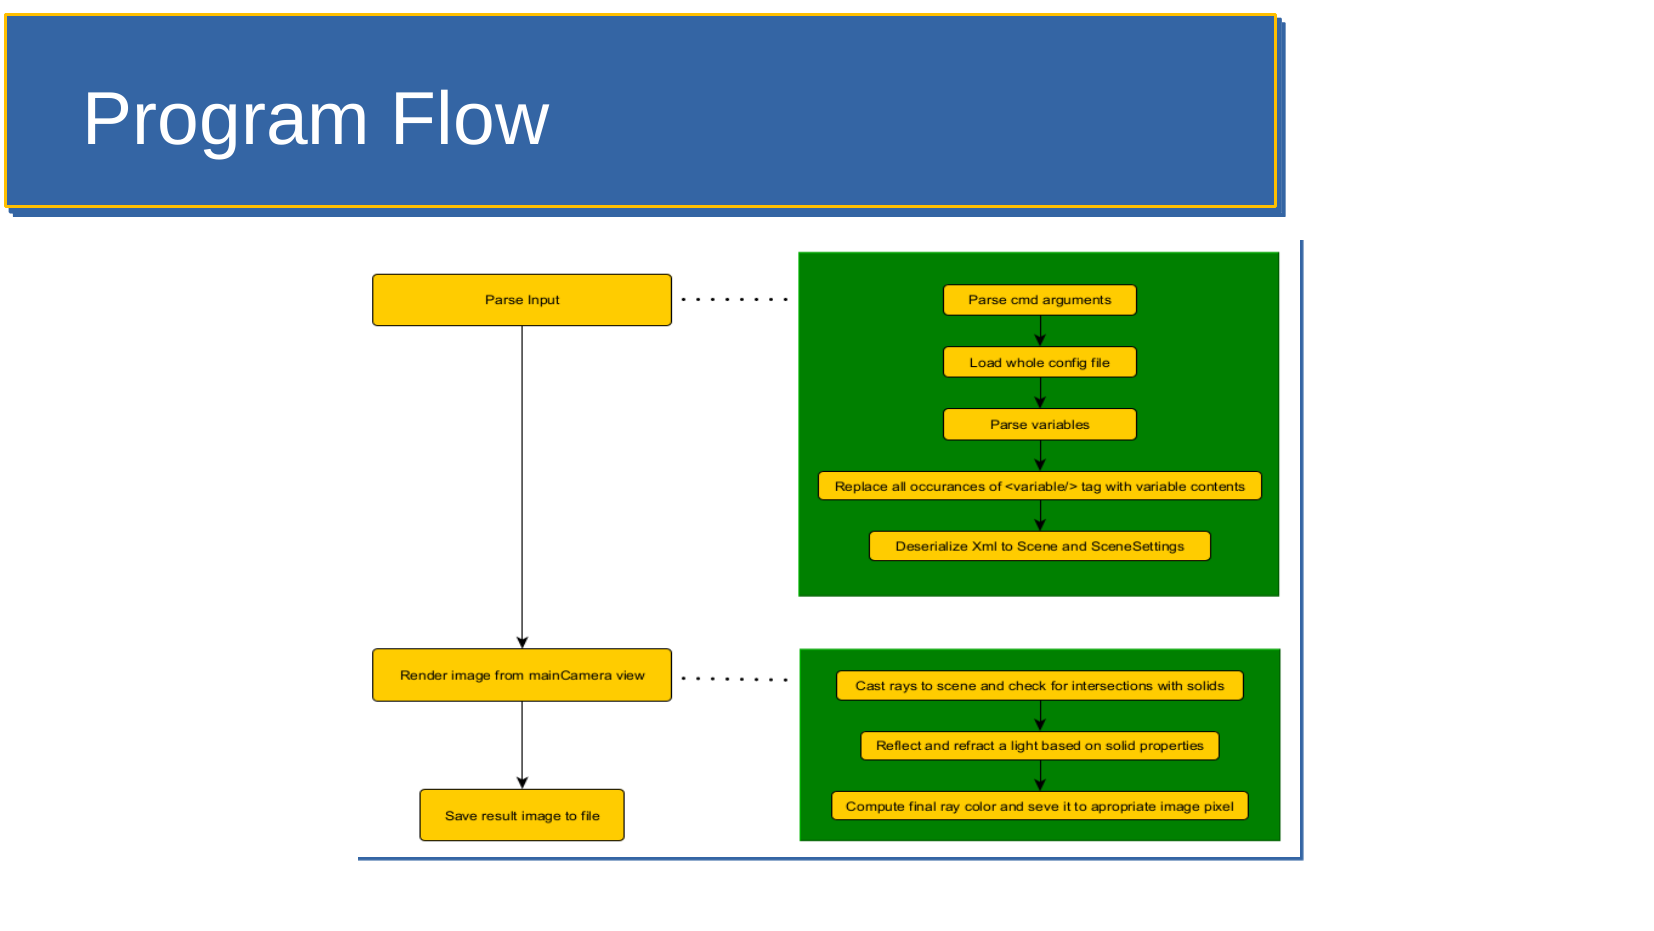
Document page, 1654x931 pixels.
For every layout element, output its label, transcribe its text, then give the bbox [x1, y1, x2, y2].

picture [354, 236, 1300, 857]
title Program Flow [82, 44, 1235, 192]
